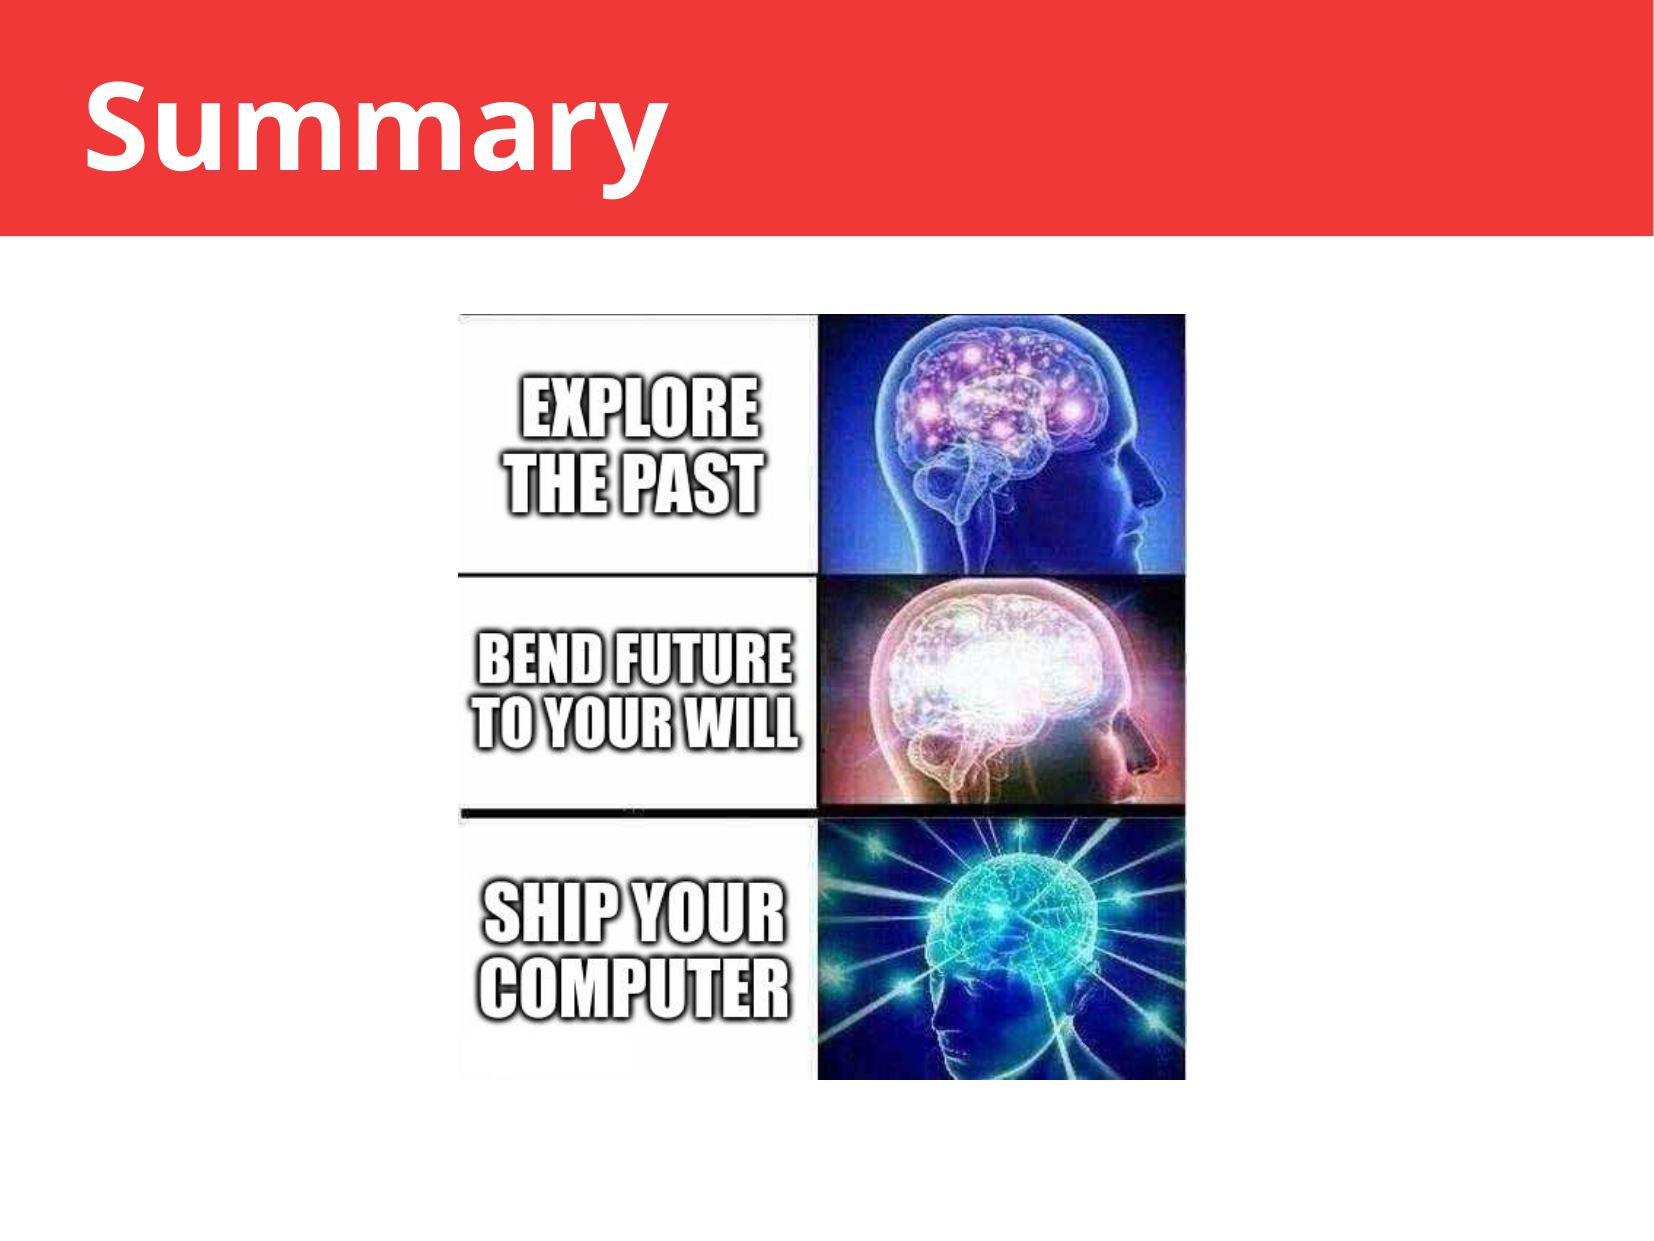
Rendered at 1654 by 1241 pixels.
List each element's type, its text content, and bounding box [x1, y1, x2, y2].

title Summary [82, 19, 1571, 227]
picture [458, 314, 1187, 1080]
